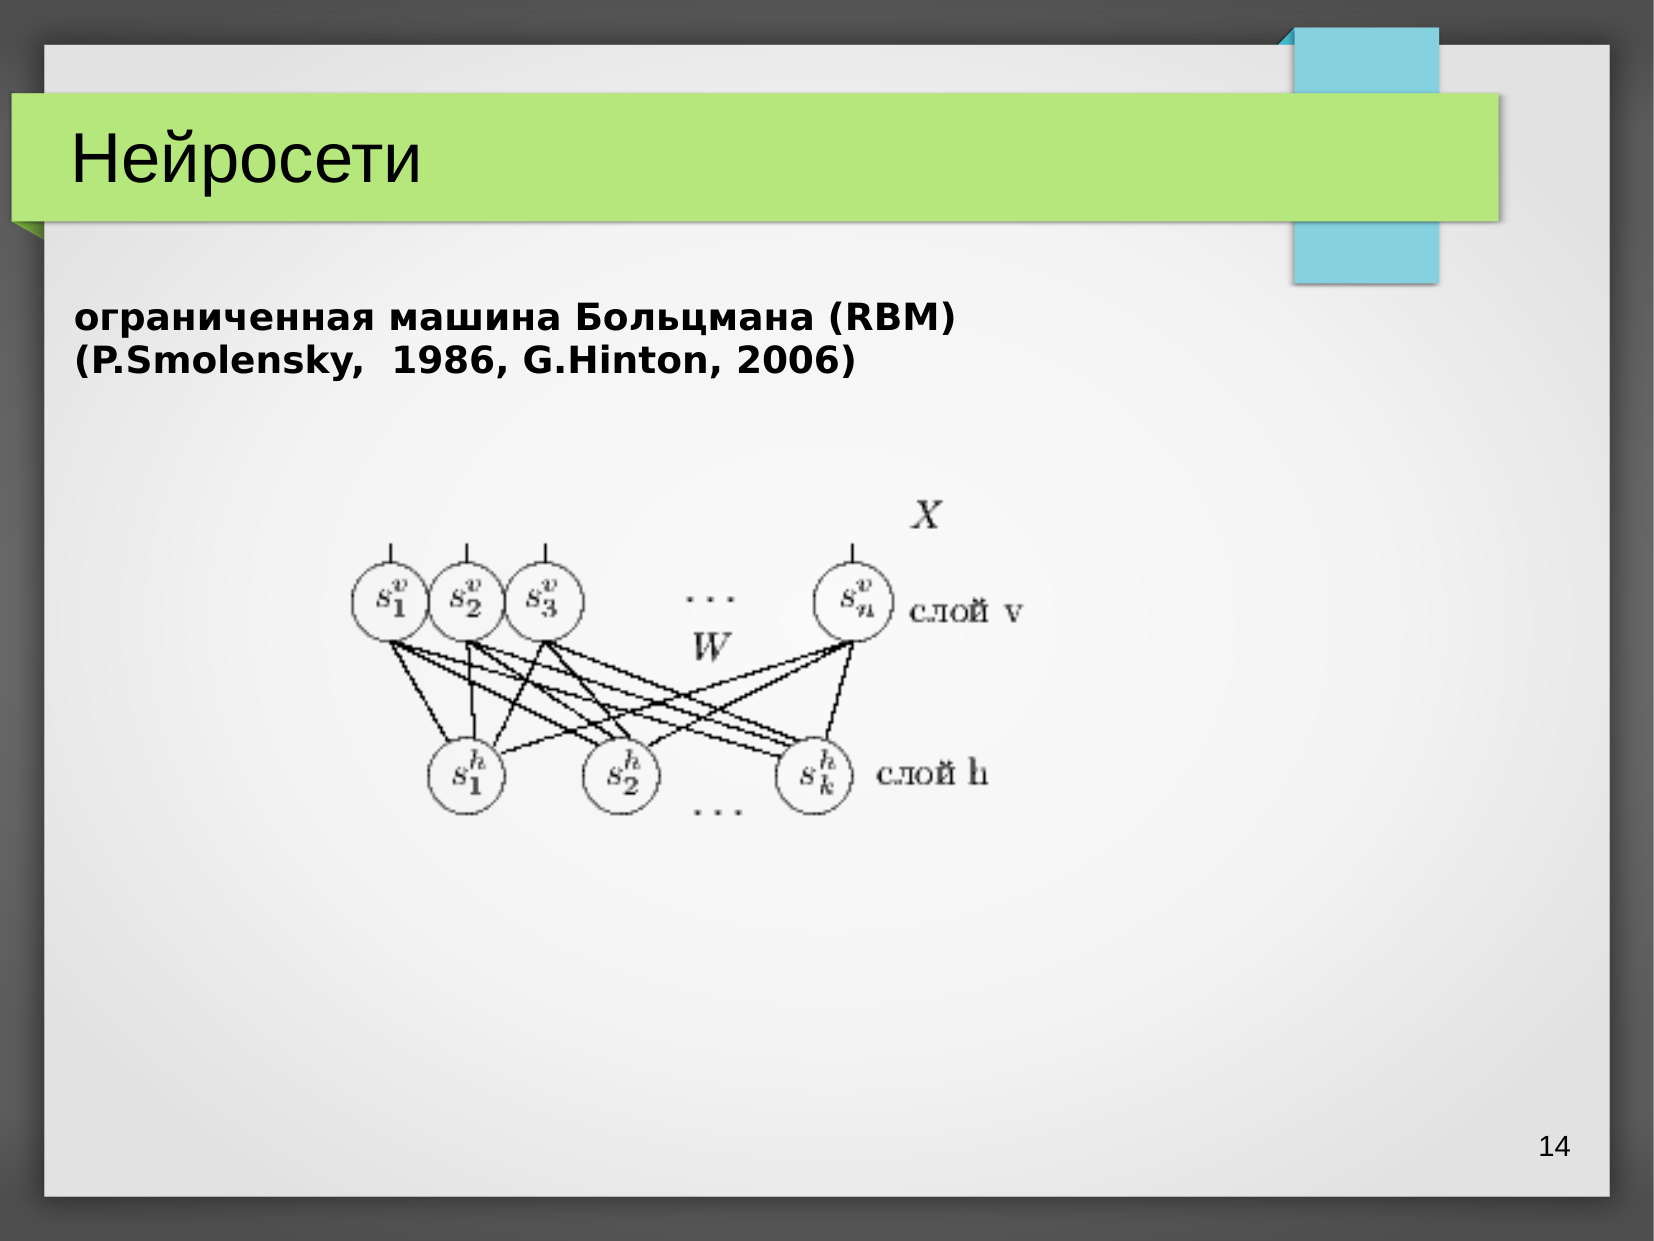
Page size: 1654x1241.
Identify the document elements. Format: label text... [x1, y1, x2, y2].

text_box ограниченная машина Больцмана (RBM) (P.Smolensky, 1986, G.Hinton, 2006) [59, 287, 1524, 390]
picture [0, 0, 1654, 1241]
title Нейросети [70, 118, 1205, 199]
